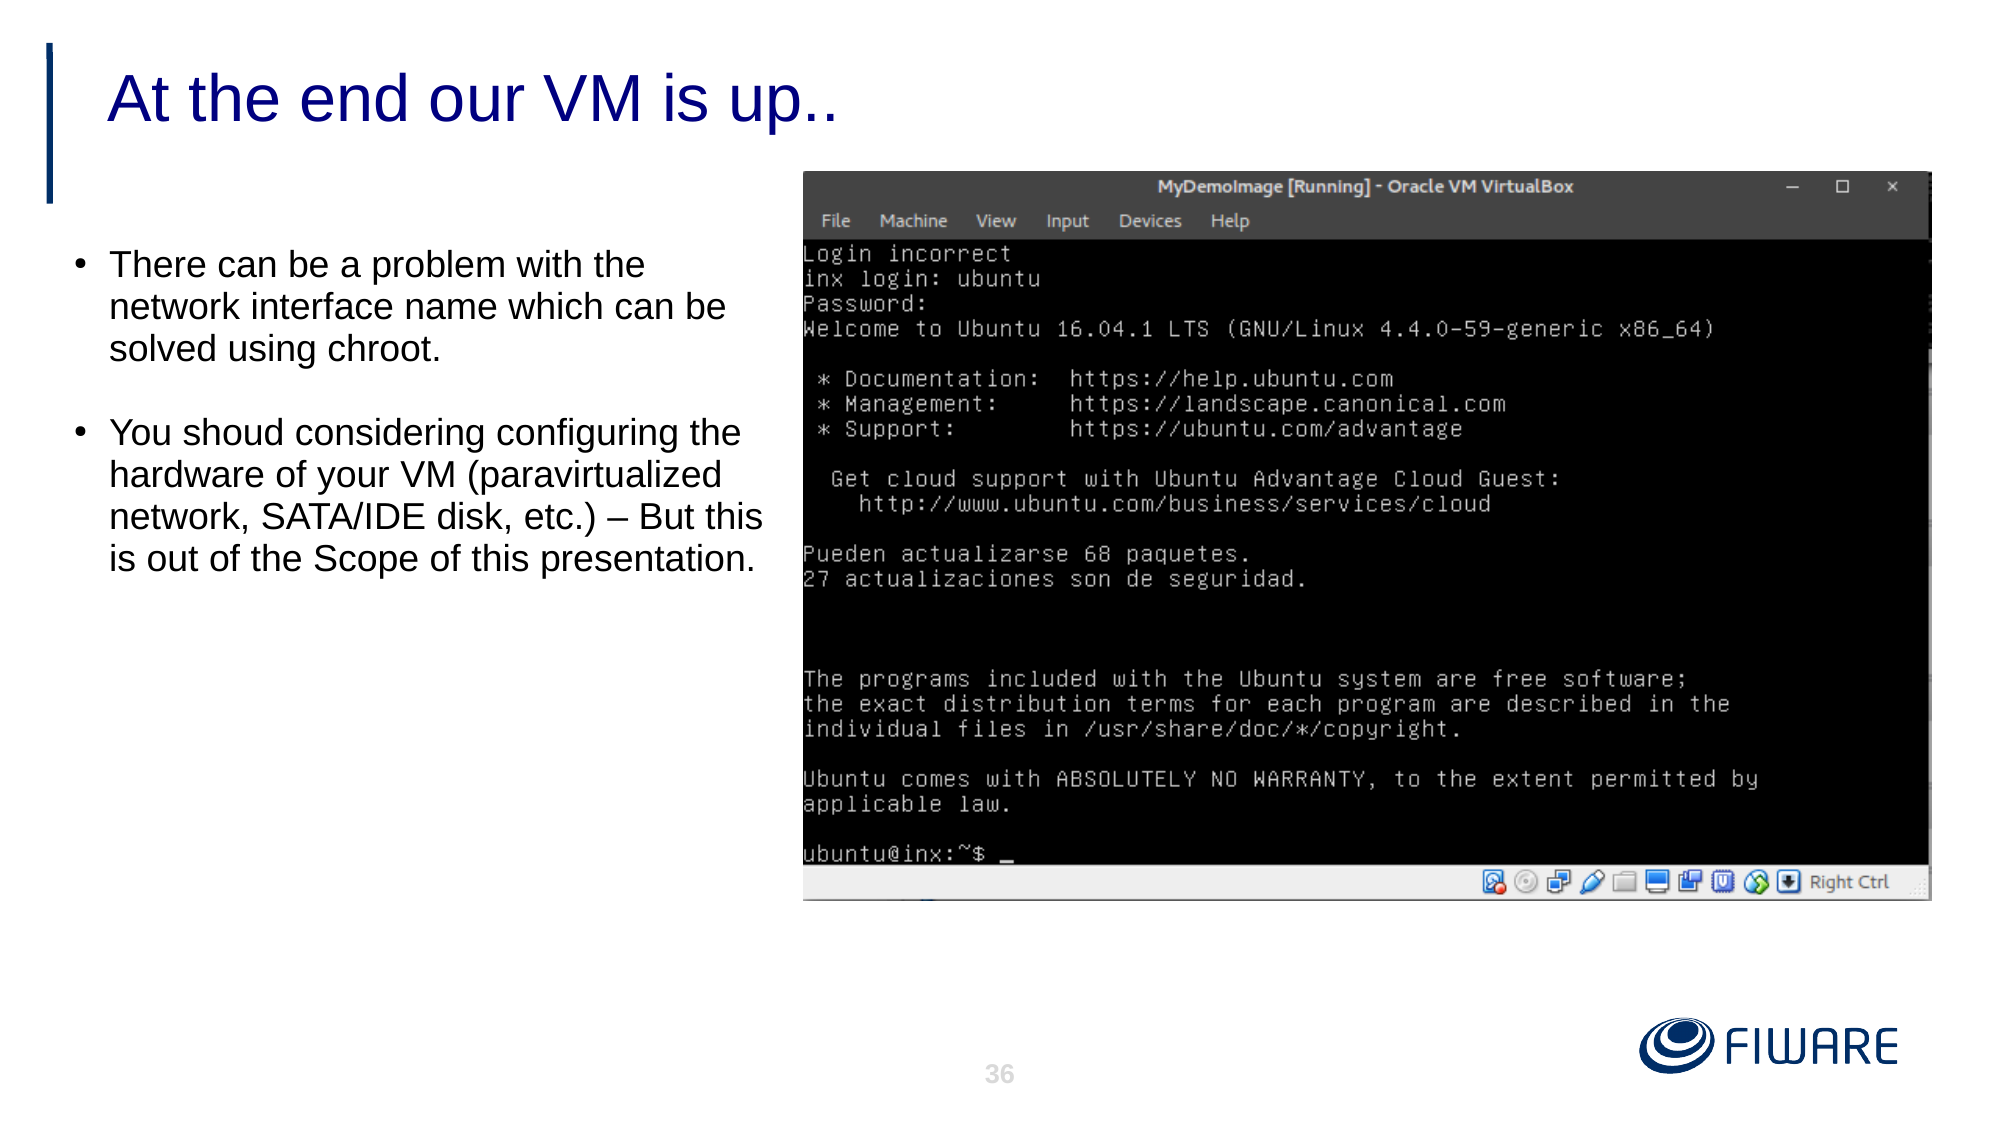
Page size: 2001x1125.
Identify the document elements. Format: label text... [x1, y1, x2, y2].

picture [803, 171, 1932, 901]
slide_number <number> [887, 1042, 1113, 1103]
picture [1635, 1012, 1905, 1077]
title At the end our VM is up.. [92, 47, 1704, 250]
text_box There can be a problem with the network interface name which can be solved using chroot. You shoud considering configuring the hardware of your VM (paravirtualized network, SATA/IDE disk, etc.) – But this is out of the Scope of this presentation. [59, 236, 792, 713]
